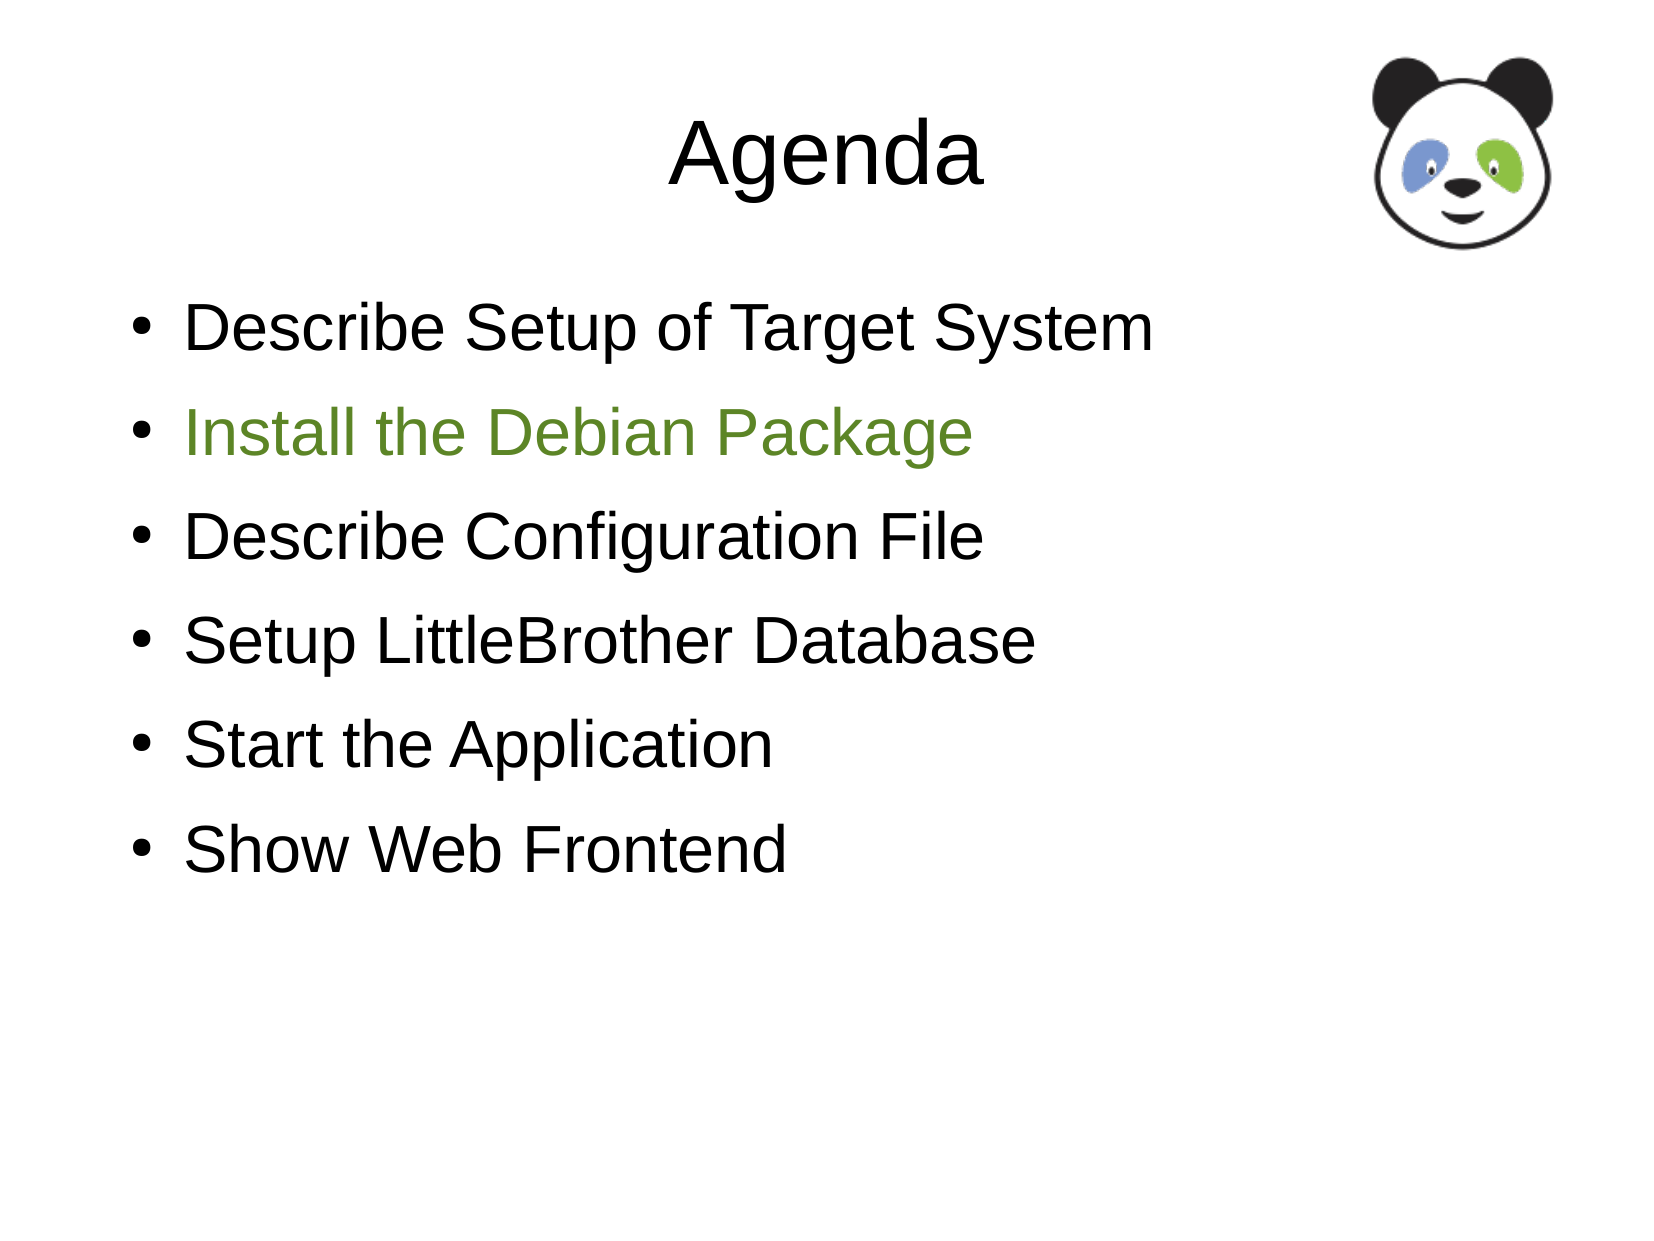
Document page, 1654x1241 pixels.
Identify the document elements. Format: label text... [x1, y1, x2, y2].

list Describe Setup of Target System Install the Debian Package Describe Configuration File Setup LittleBrother Database Start the Application Show Web Frontend [82, 290, 1571, 1010]
title Agenda [82, 49, 1571, 257]
